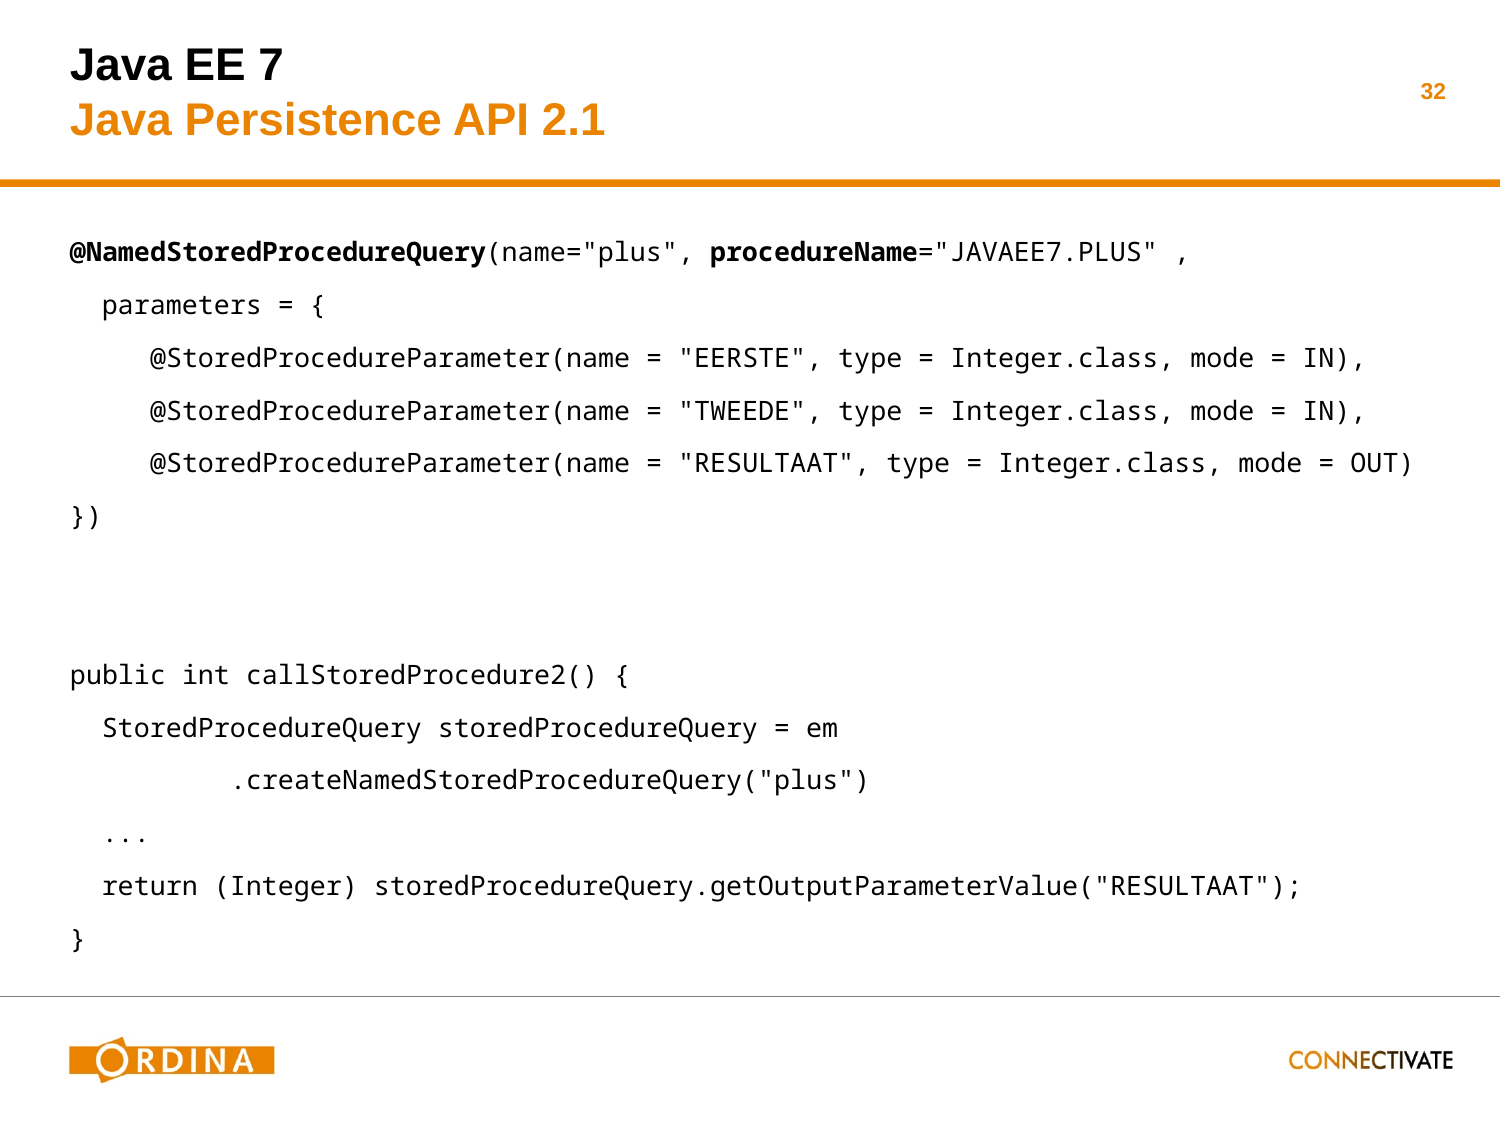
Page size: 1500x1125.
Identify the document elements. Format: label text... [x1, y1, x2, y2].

title Java EE 7 Java Persistence API 2.1 [54, 0, 1397, 180]
picture [64, 1032, 279, 1087]
list @NamedStoredProcedureQuery(name="plus", procedureName="JAVAEE7.PLUS" , parameters = { @StoredProcedureParameter(name = "EERSTE", type = Integer.class, mode = IN), @StoredProcedureParameter(name = "TWEEDE", type = Integer.class, mode = IN), @StoredProcedureParameter(name = "RESULTAAT", type = Integer.class, mode = OUT) }) public int callStoredProcedure2() { StoredProcedureQuery storedProcedureQuery = em .createNamedStoredProcedureQuery("plus") ... return (Integer) storedProcedureQuery.getOutputParameterValue("RESULTAAT"); } [54, 227, 1462, 979]
slide_number <number> [1397, 69, 1462, 121]
picture [1287, 1048, 1455, 1071]
